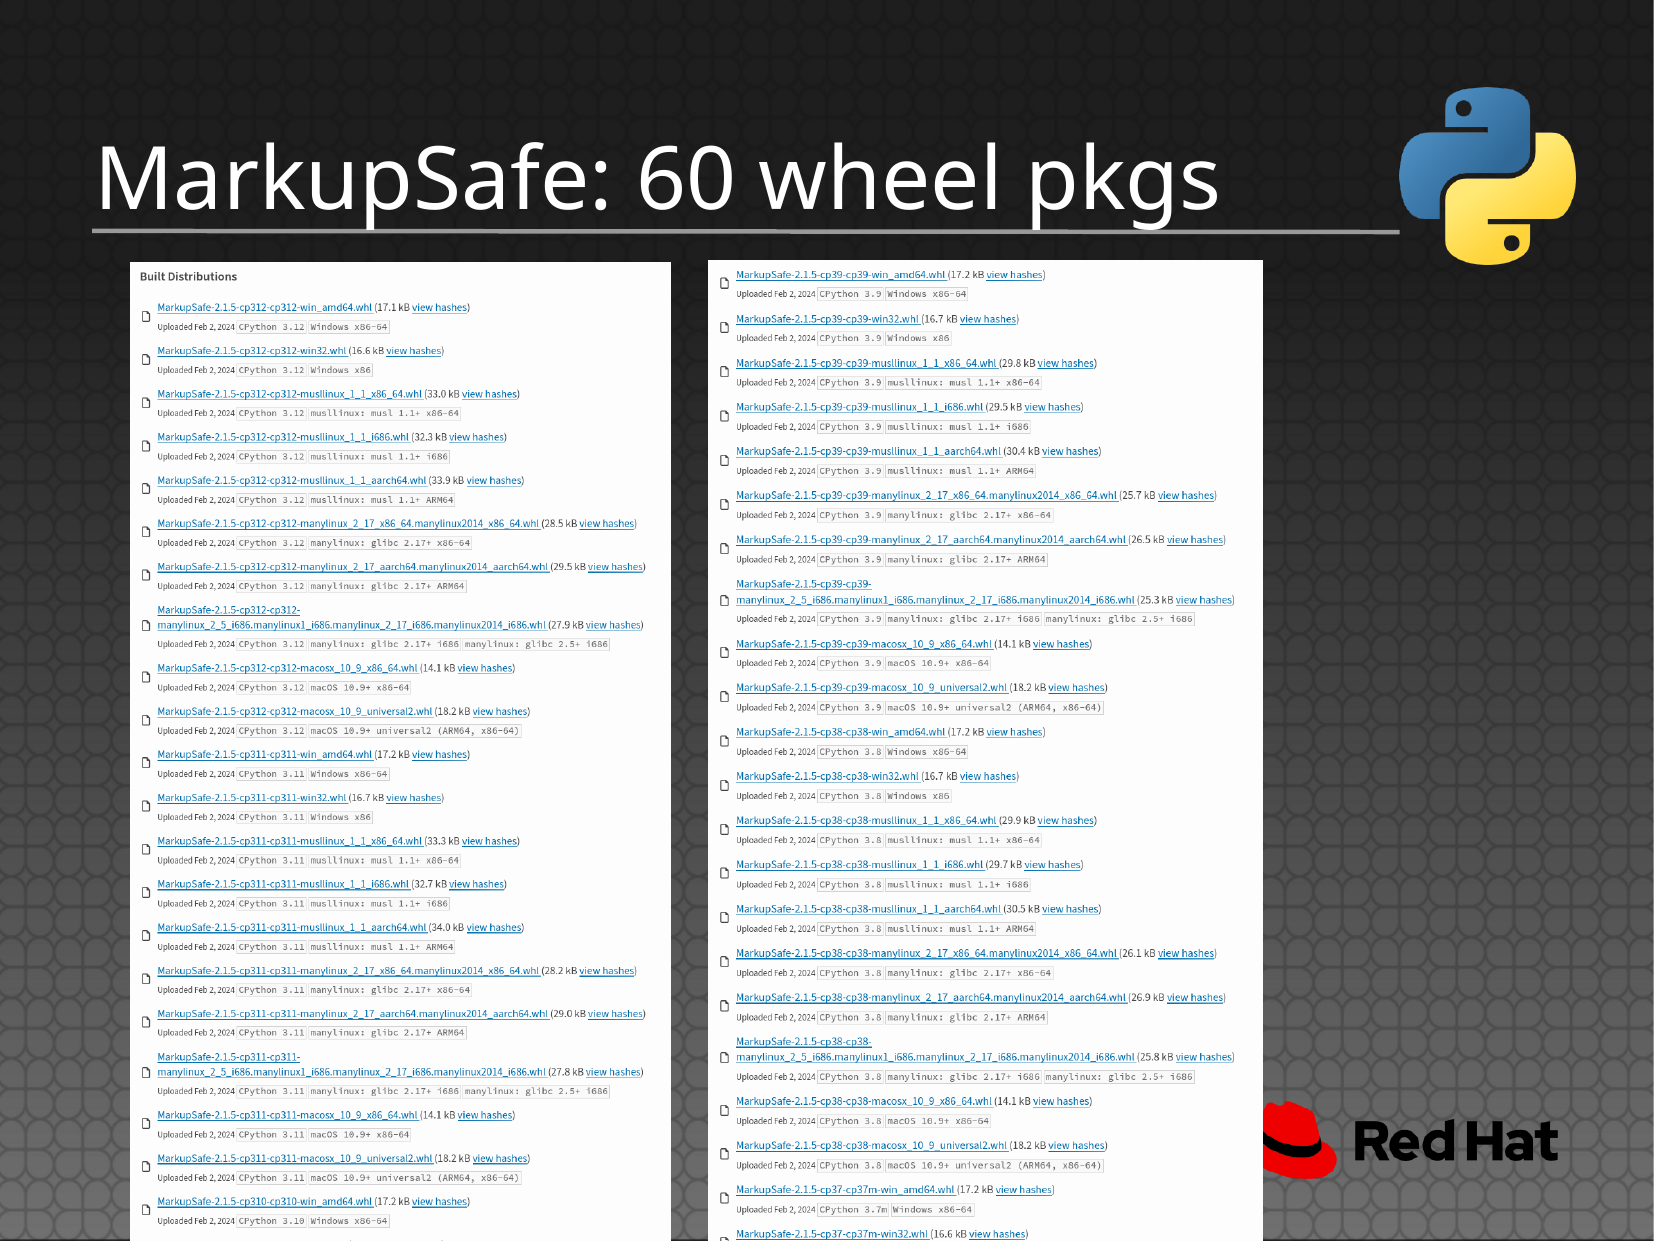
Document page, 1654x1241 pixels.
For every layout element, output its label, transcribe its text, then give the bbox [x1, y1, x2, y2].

title MarkupSafe: 60 wheel pkgs [94, 100, 1426, 251]
picture [0, 0, 1654, 1241]
